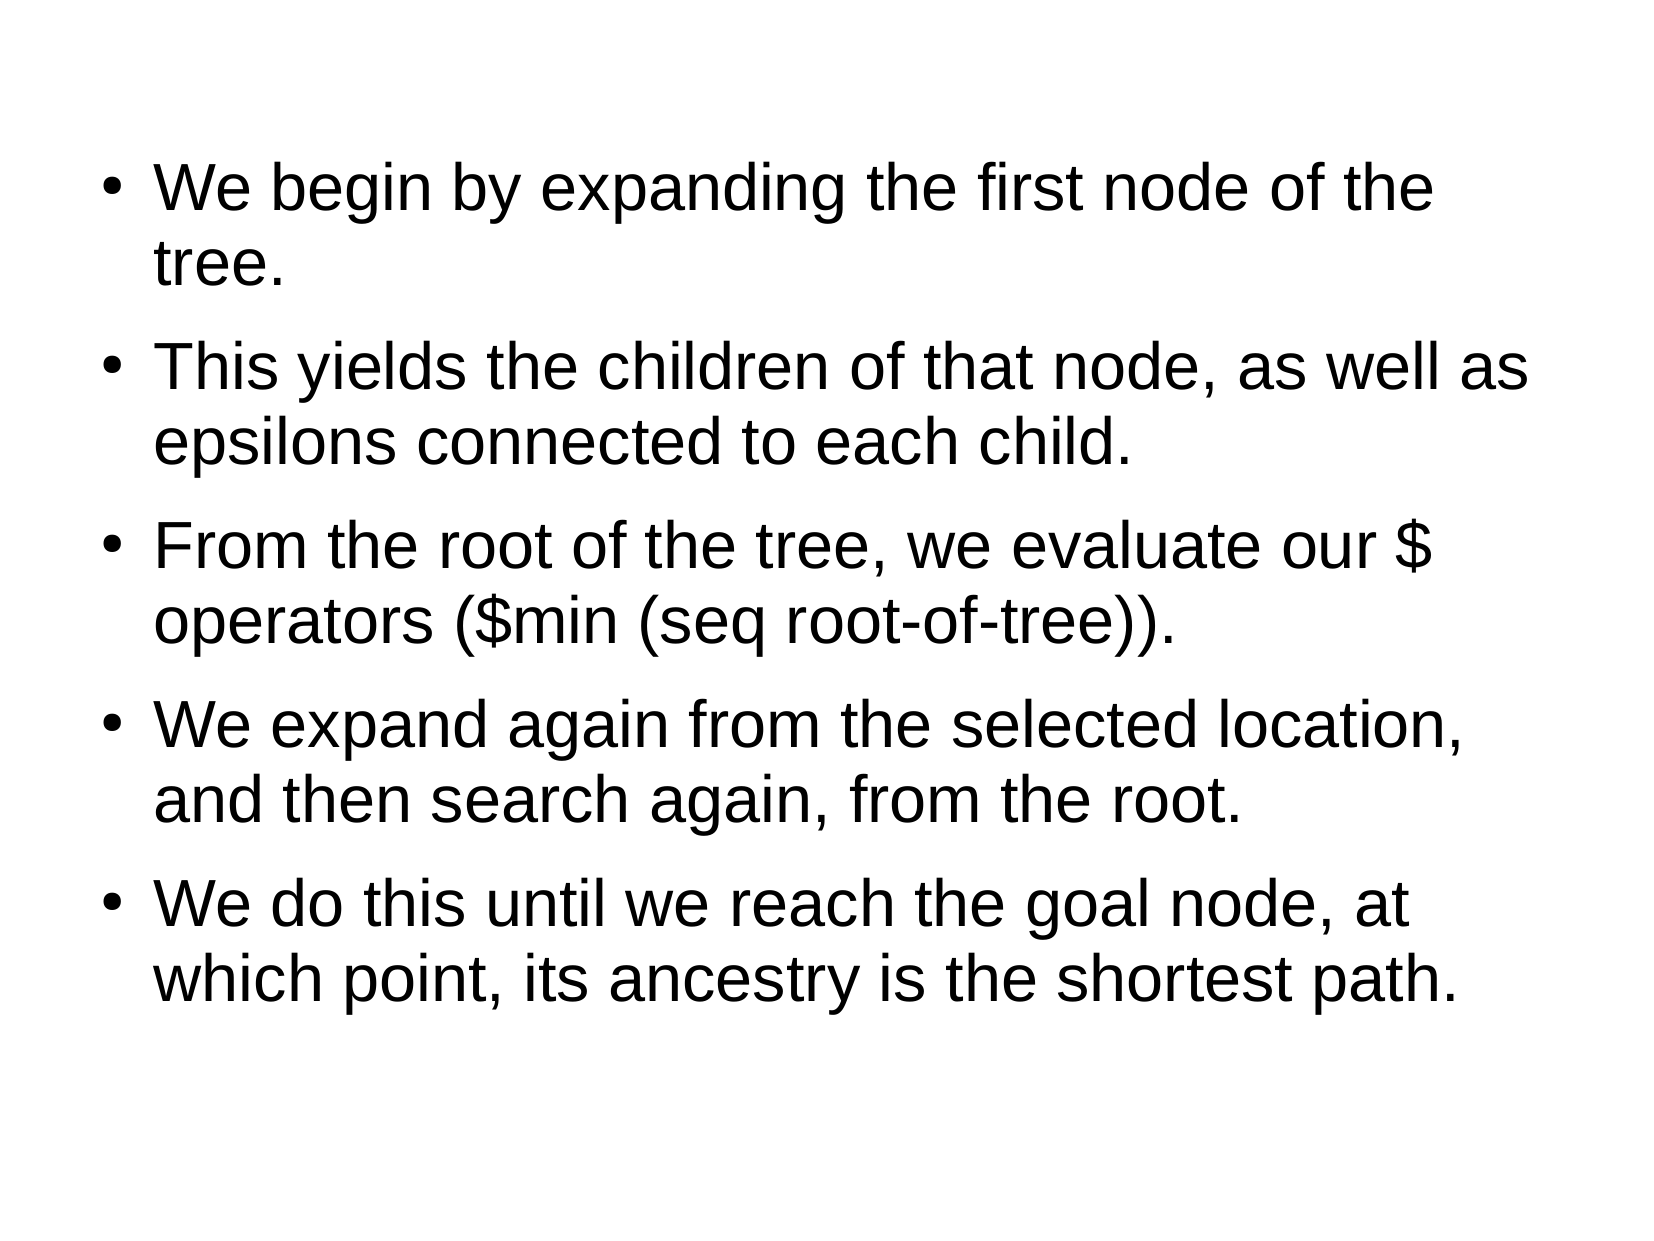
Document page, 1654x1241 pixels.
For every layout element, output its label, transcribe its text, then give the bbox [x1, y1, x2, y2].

list We begin by expanding the first node of the tree. This yields the children of that node, as well as epsilons connected to each child. From the root of the tree, we evaluate our $ operators ($min (seq root-of-tree)). We expand again from the selected location, and then search again, from the root. We do this until we reach the goal node, at which point, its ancestry is the shortest path. [82, 150, 1571, 1109]
